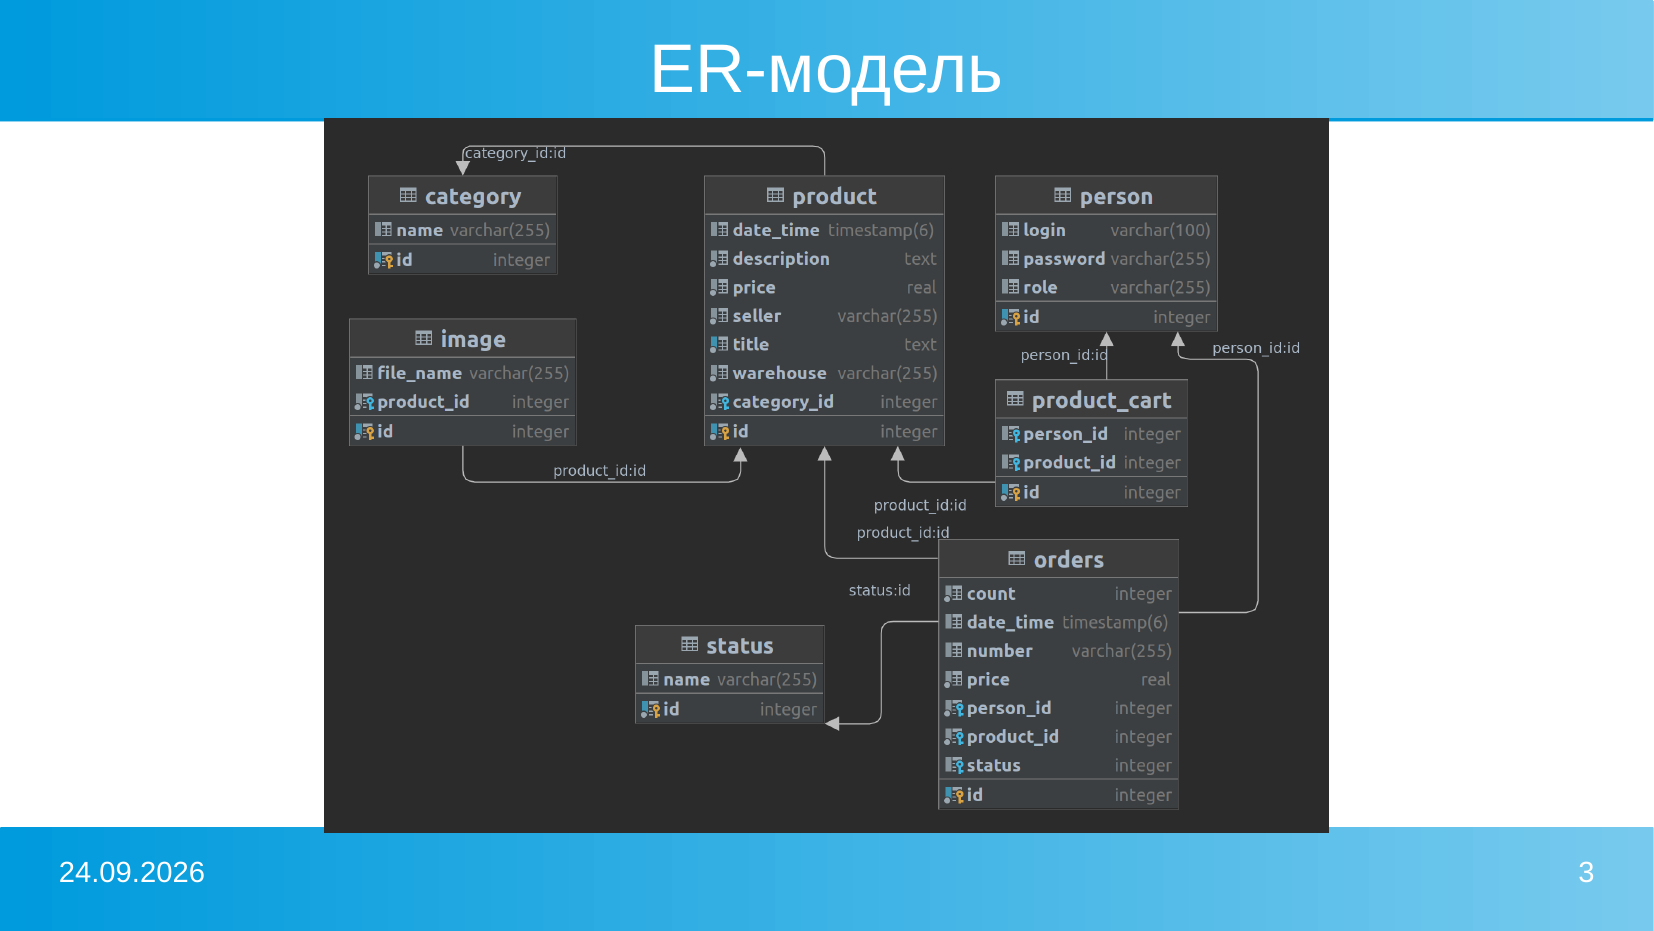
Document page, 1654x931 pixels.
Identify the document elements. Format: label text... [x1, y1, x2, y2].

title ER-модель [59, 29, 1595, 108]
picture [324, 118, 1329, 833]
